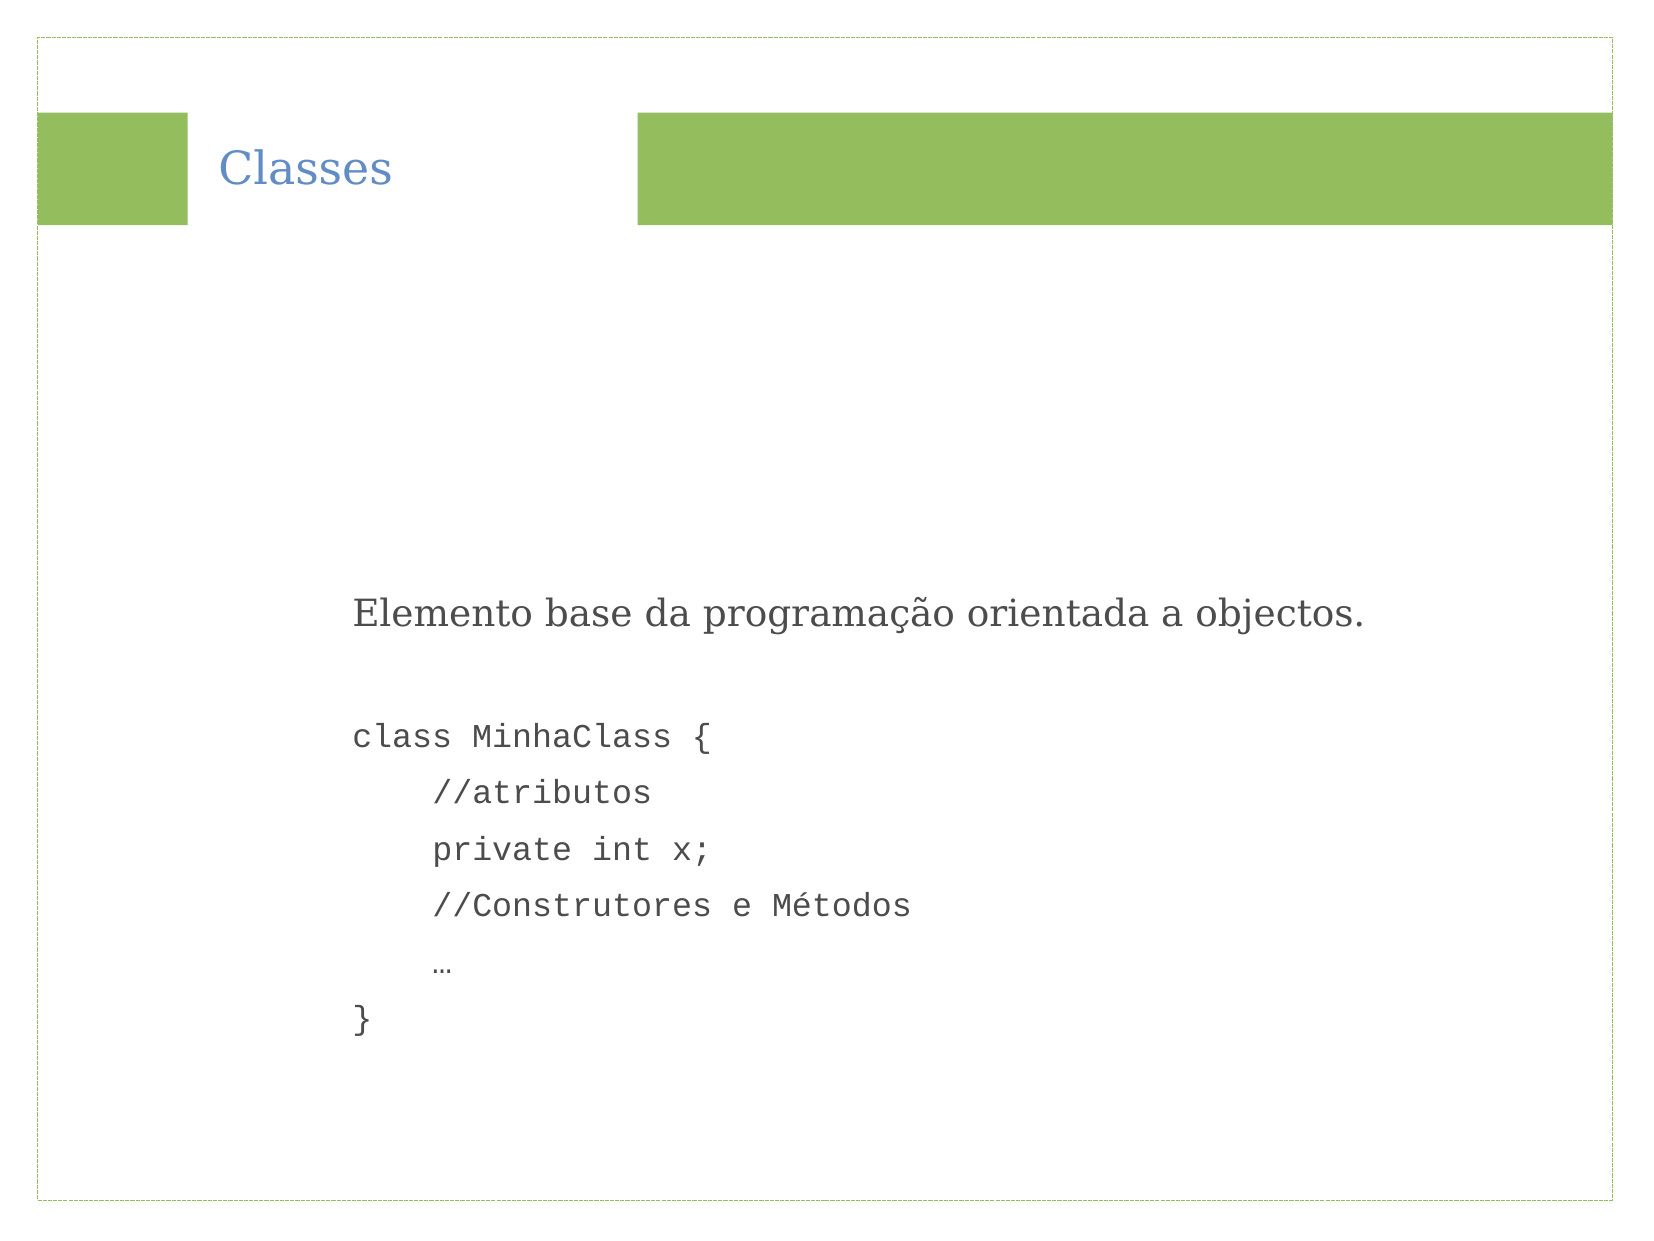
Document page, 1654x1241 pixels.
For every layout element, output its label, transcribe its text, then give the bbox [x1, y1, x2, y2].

text_box [637, 112, 1613, 226]
text_box Elemento base da programação orientada a objectos. class MinhaClass { //atributos private int x; //Construtores e Métodos … } [337, 562, 1426, 1088]
text_box [37, 112, 188, 226]
text_box Classes [203, 134, 408, 203]
